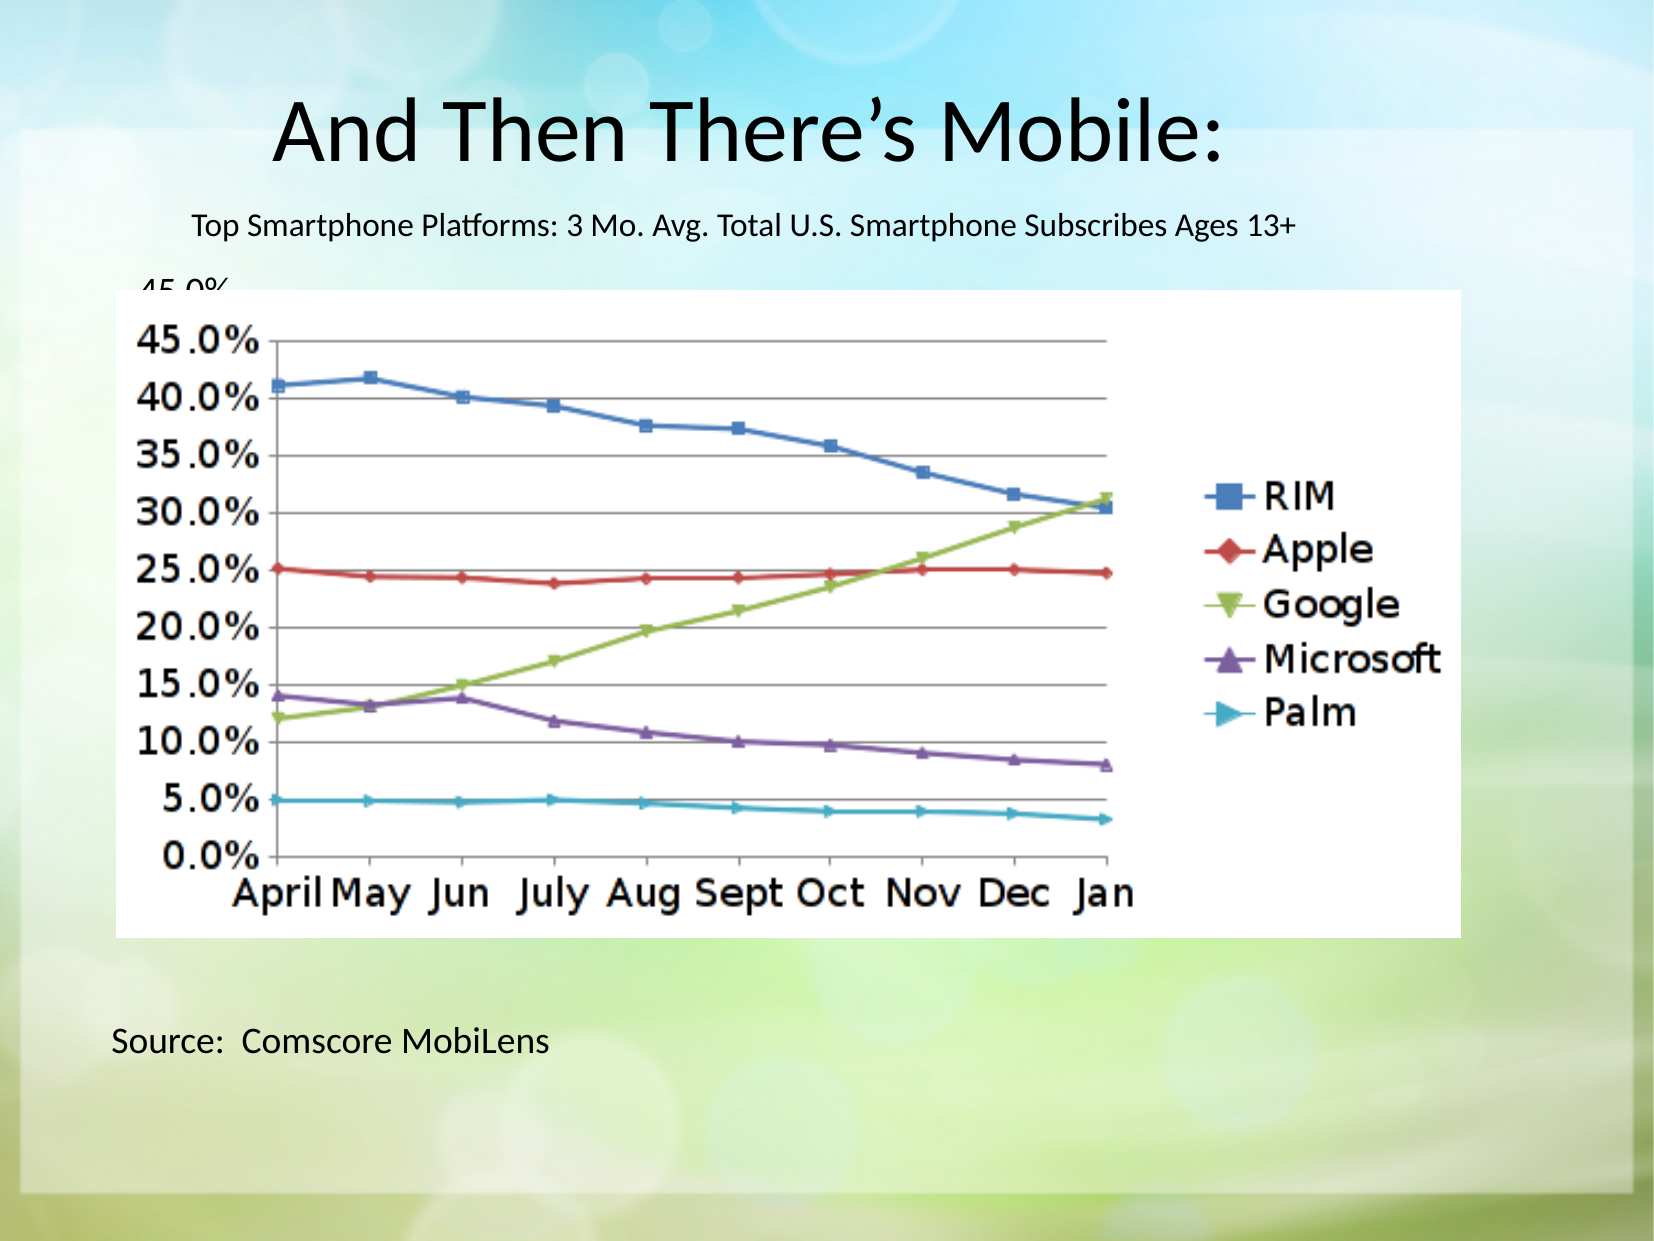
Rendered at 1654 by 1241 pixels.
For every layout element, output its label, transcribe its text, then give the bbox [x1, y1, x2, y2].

text_box Top Smartphone Platforms: 3 Mo. Avg. Total U.S. Smartphone Subscribes Ages 13+ [176, 187, 1313, 251]
title And Then There’s Mobile: [75, 45, 1425, 233]
chart [112, 262, 1425, 930]
picture [0, 0, 1654, 1241]
text_box Source: Comscore MobiLens [96, 999, 566, 1069]
